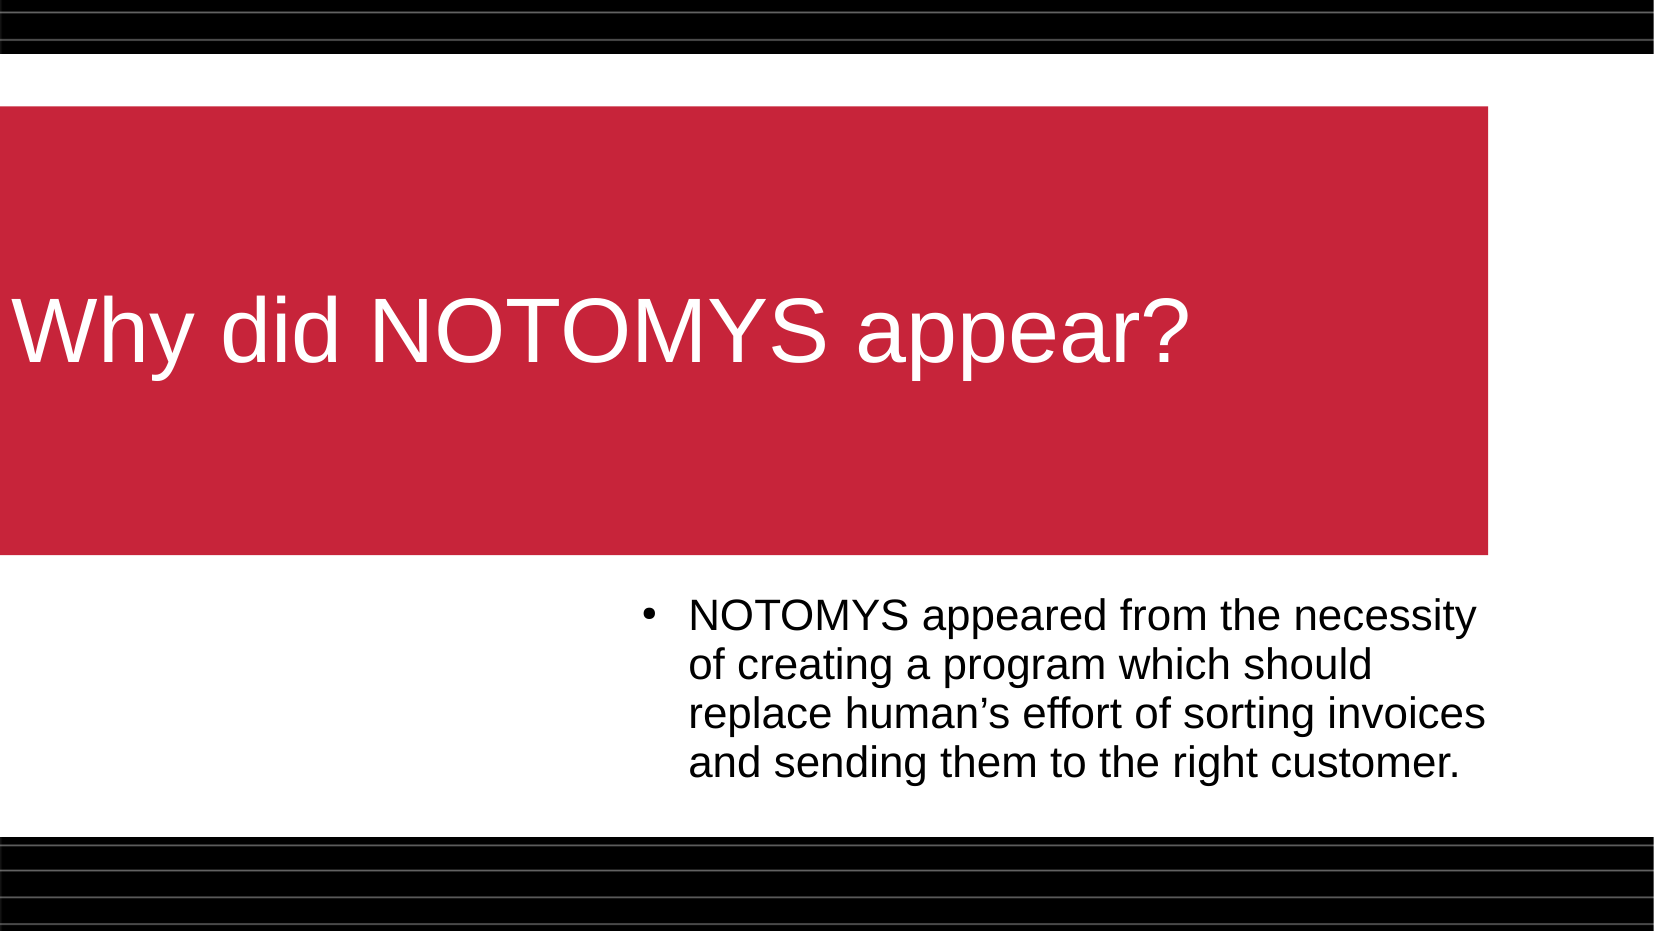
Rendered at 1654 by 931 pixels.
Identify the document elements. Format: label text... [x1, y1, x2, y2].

picture [0, 837, 1654, 931]
list NOTOMYS appeared from the necessity of creating a program which should replace human’s effort of sorting invoices and sending them to the right customer. [625, 590, 1489, 804]
title Why did NOTOMYS appear? [0, 106, 1489, 556]
picture [0, 0, 1654, 54]
